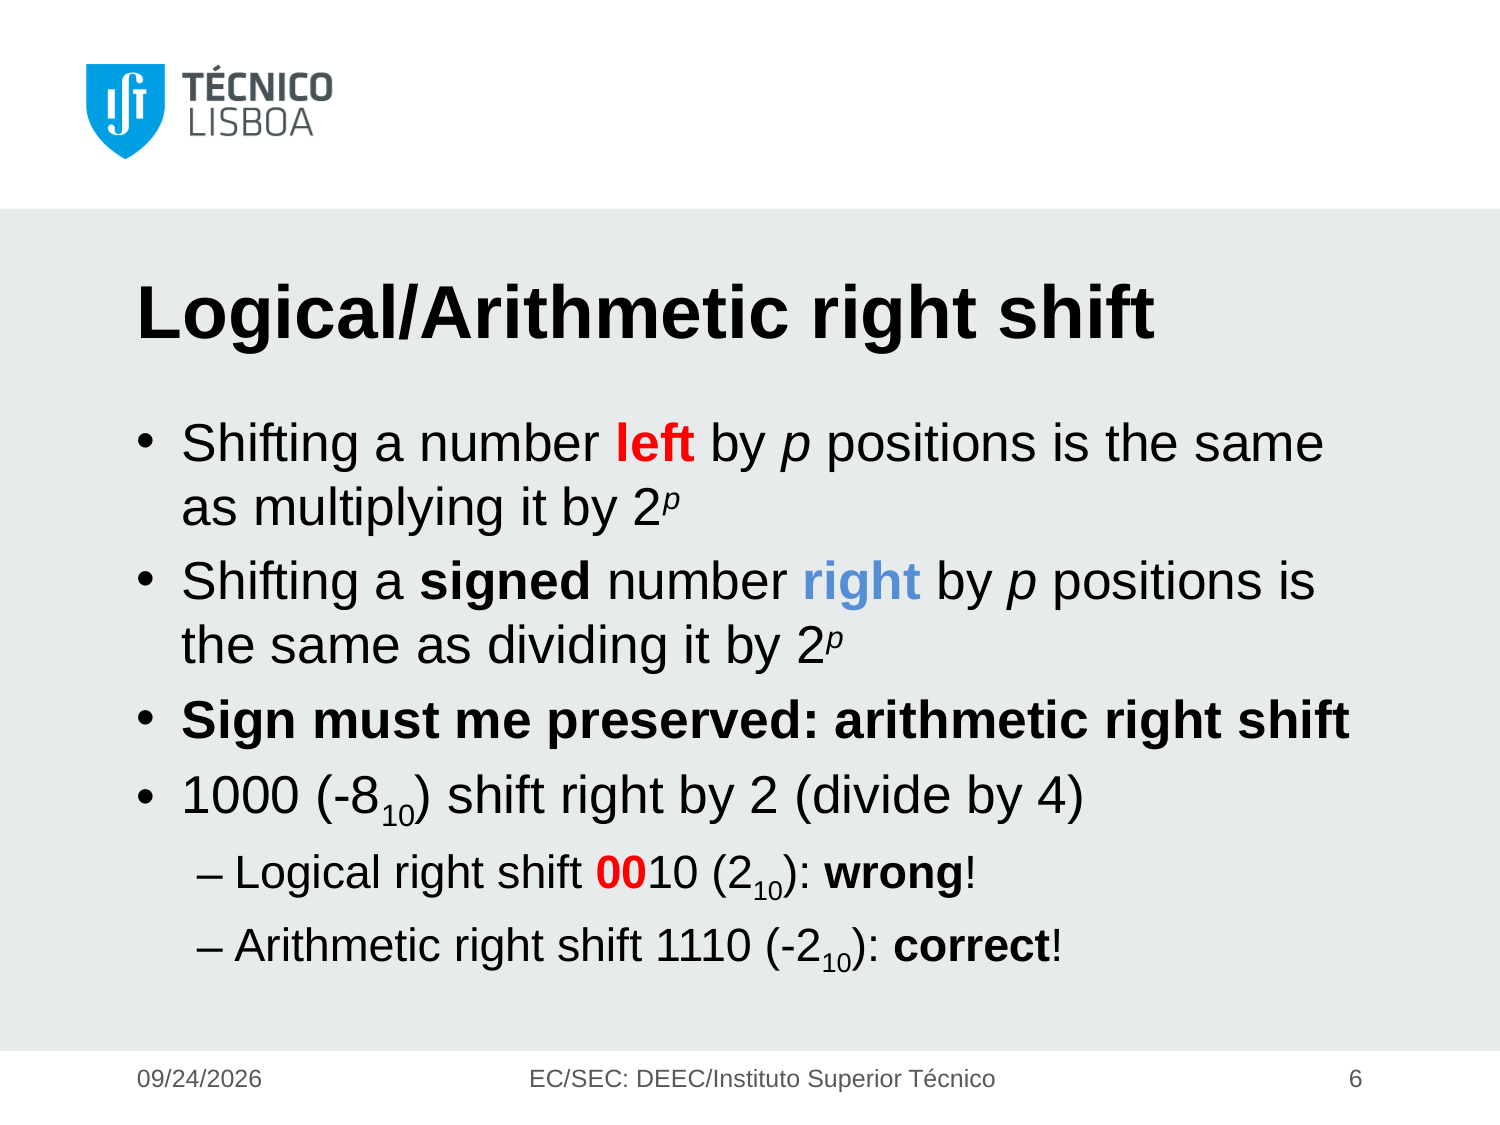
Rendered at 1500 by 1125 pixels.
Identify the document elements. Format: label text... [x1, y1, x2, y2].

slide_number <number> [1077, 1052, 1378, 1103]
title Logical/Arithmetic right shift [121, 237, 1378, 381]
picture [0, 0, 1500, 1125]
slide_number 10/22/2018 [121, 1052, 425, 1103]
footer EC/SEC: DEEC/Instituto Superior Técnico [512, 1052, 1021, 1103]
list Shifting a number left by p positions is the same as multiplying it by 2p Shifting a signed number right by p positions is the same as dividing it by 2p Sign must me preserved: arithmetic right shift 1000 (-810) shift right by 2 (divide by 4) Logical right shift 0010 (210): wrong! Arithmetic right shift 1110 (-210): correct! [121, 400, 1378, 1005]
